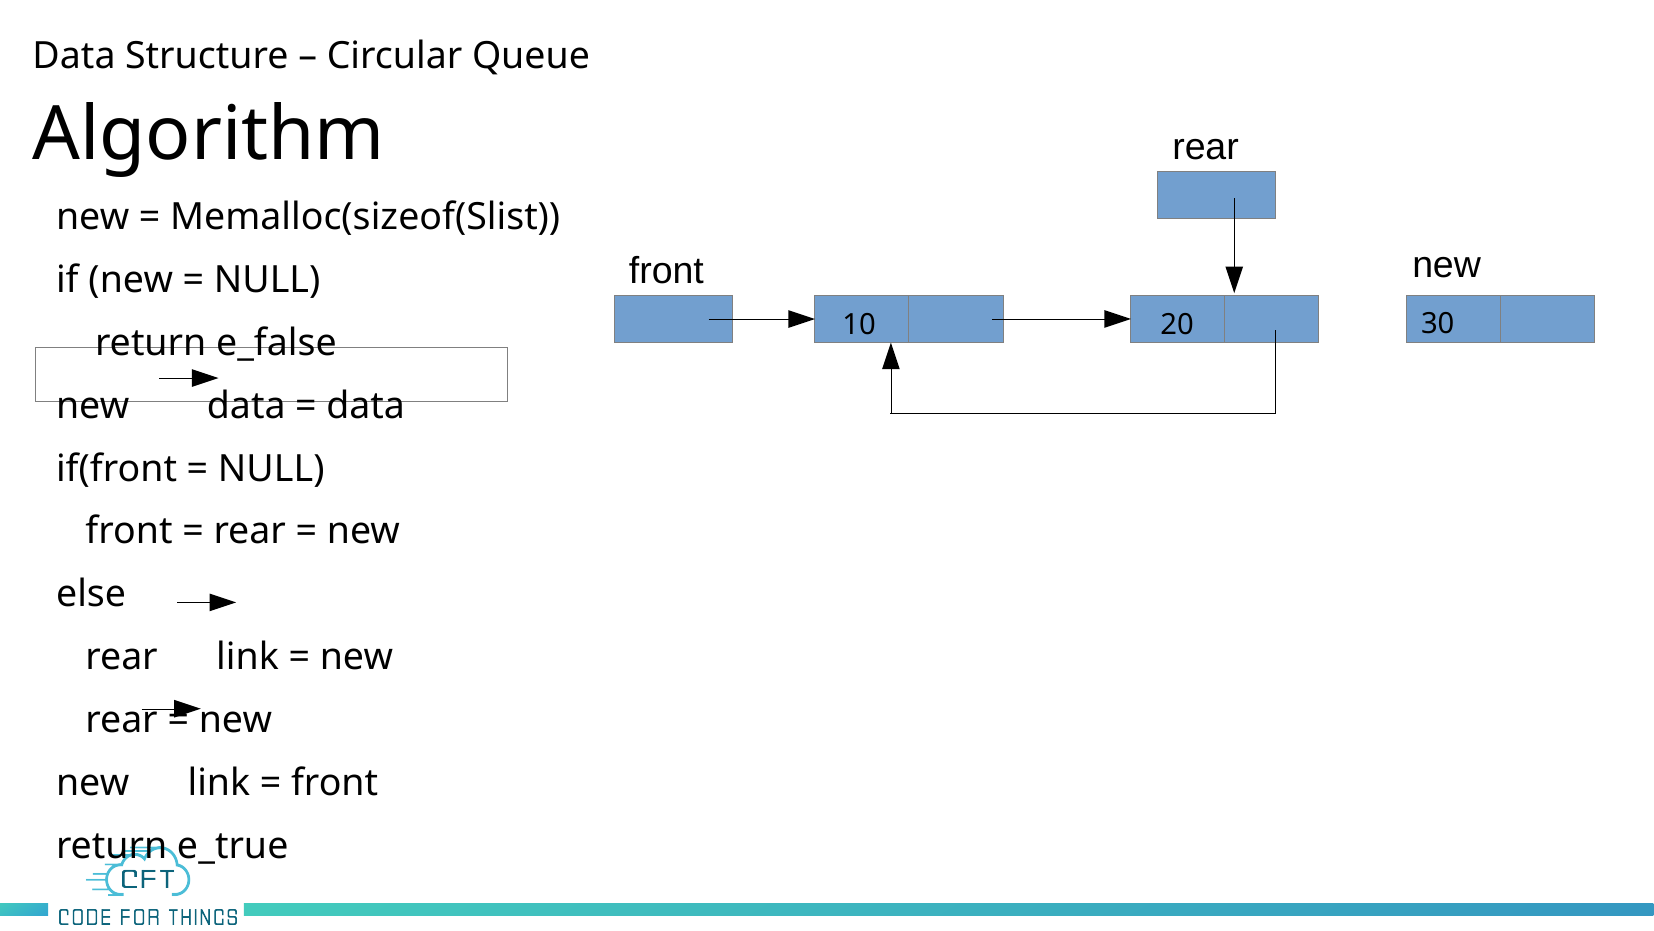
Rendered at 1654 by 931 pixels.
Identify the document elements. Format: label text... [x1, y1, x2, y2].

text_box [814, 295, 827, 343]
text_box [1228, 295, 1319, 343]
picture [111, 851, 121, 856]
picture [59, 851, 237, 925]
text_box [614, 295, 733, 343]
text_box [1130, 295, 1145, 343]
text_box [1488, 295, 1595, 343]
text_box new = Memalloc(sizeof(Slist)) if (new = NULL) return e_false new data = data if(front = NULL) front = rear = new else rear link = new rear = new new link = front return e_true [0, 182, 709, 851]
text_box new [1397, 236, 1507, 294]
text_box 10 [827, 295, 910, 345]
text_box 30 [1406, 295, 1488, 345]
title Data Structure – Circular Queue Algorithm [32, 11, 1524, 199]
text_box 20 [1145, 295, 1228, 345]
text_box rear [1157, 118, 1273, 175]
text_box [1157, 171, 1276, 219]
text_box [910, 295, 1004, 343]
text_box front [614, 242, 730, 300]
